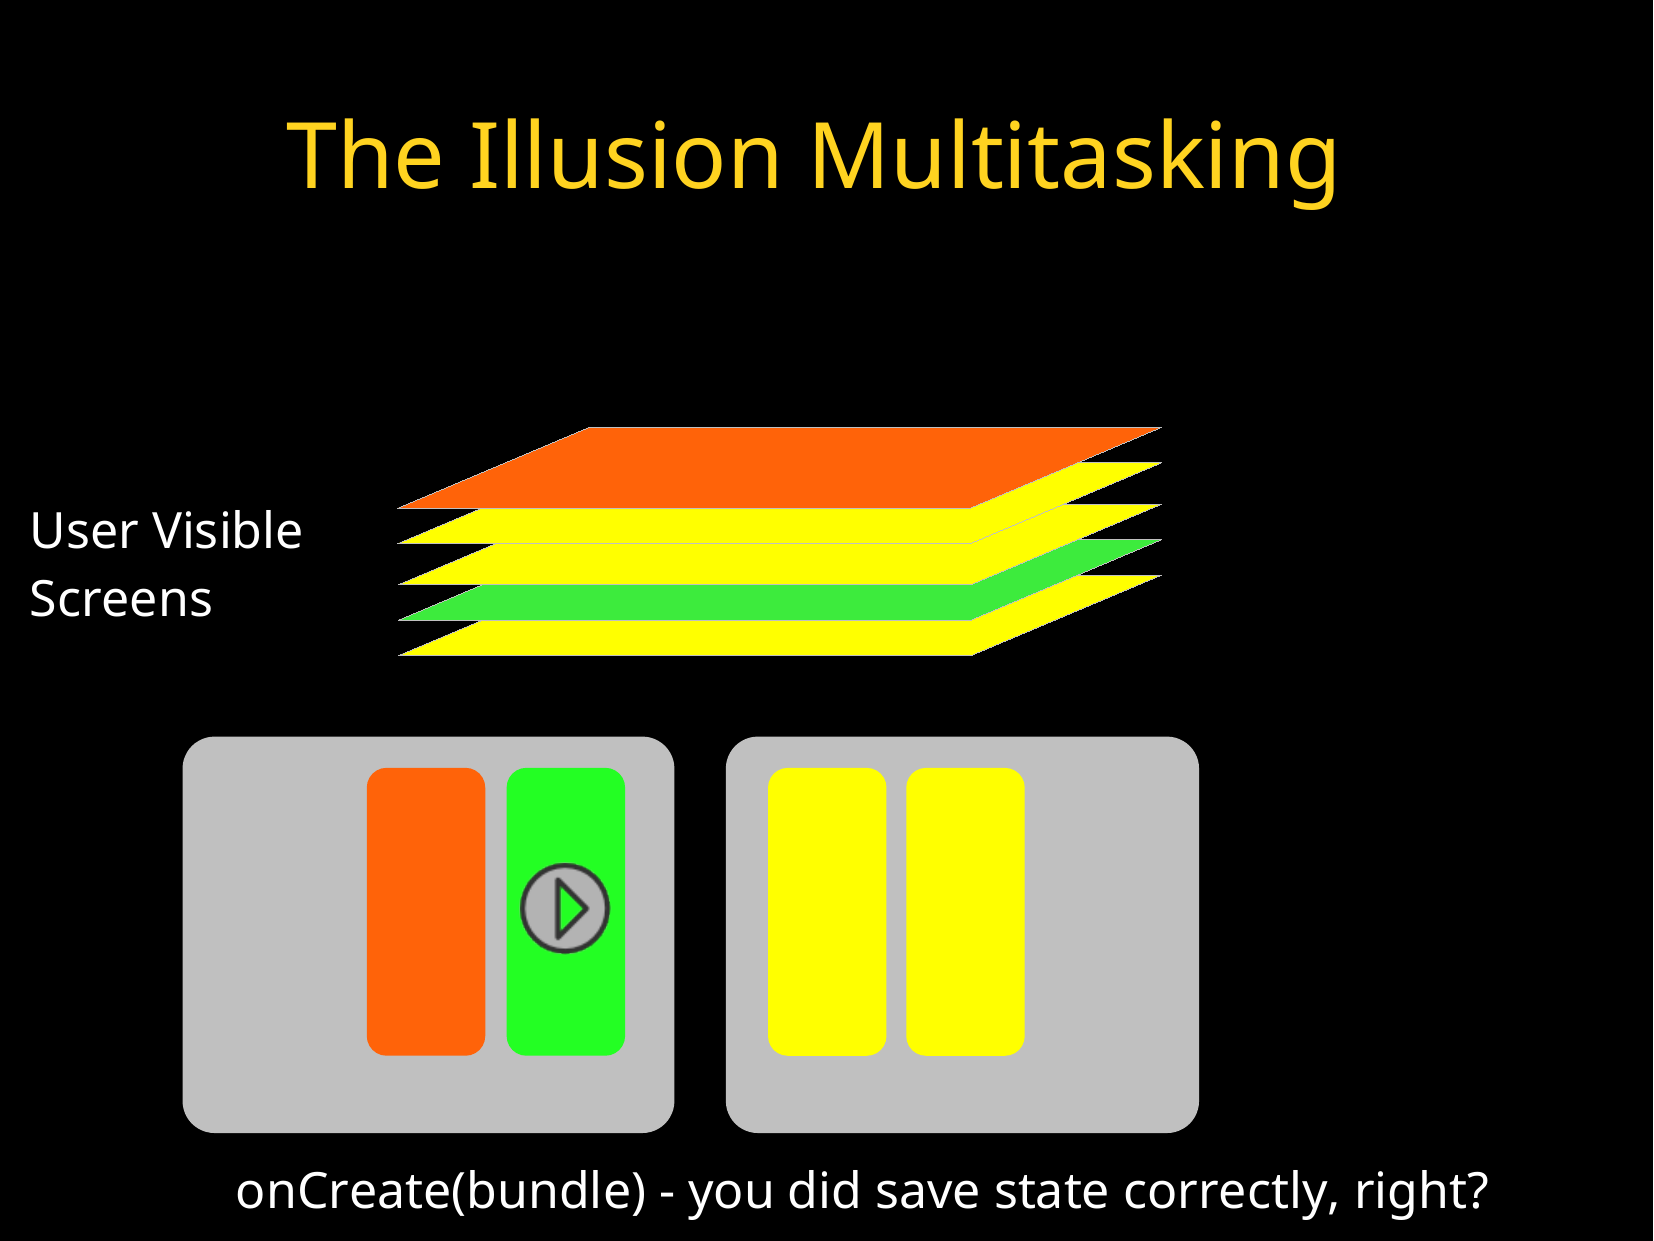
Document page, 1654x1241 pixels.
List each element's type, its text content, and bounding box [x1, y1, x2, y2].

text_box User Visible Screens [29, 495, 299, 608]
picture [515, 858, 615, 959]
text_box onCreate(bundle) - you did save state correctly, right? [235, 1155, 1461, 1212]
text_box [182, 736, 675, 1134]
text_box [725, 736, 1200, 1134]
title The Illusion Multitasking [82, 49, 1571, 257]
text_box [397, 427, 1162, 656]
